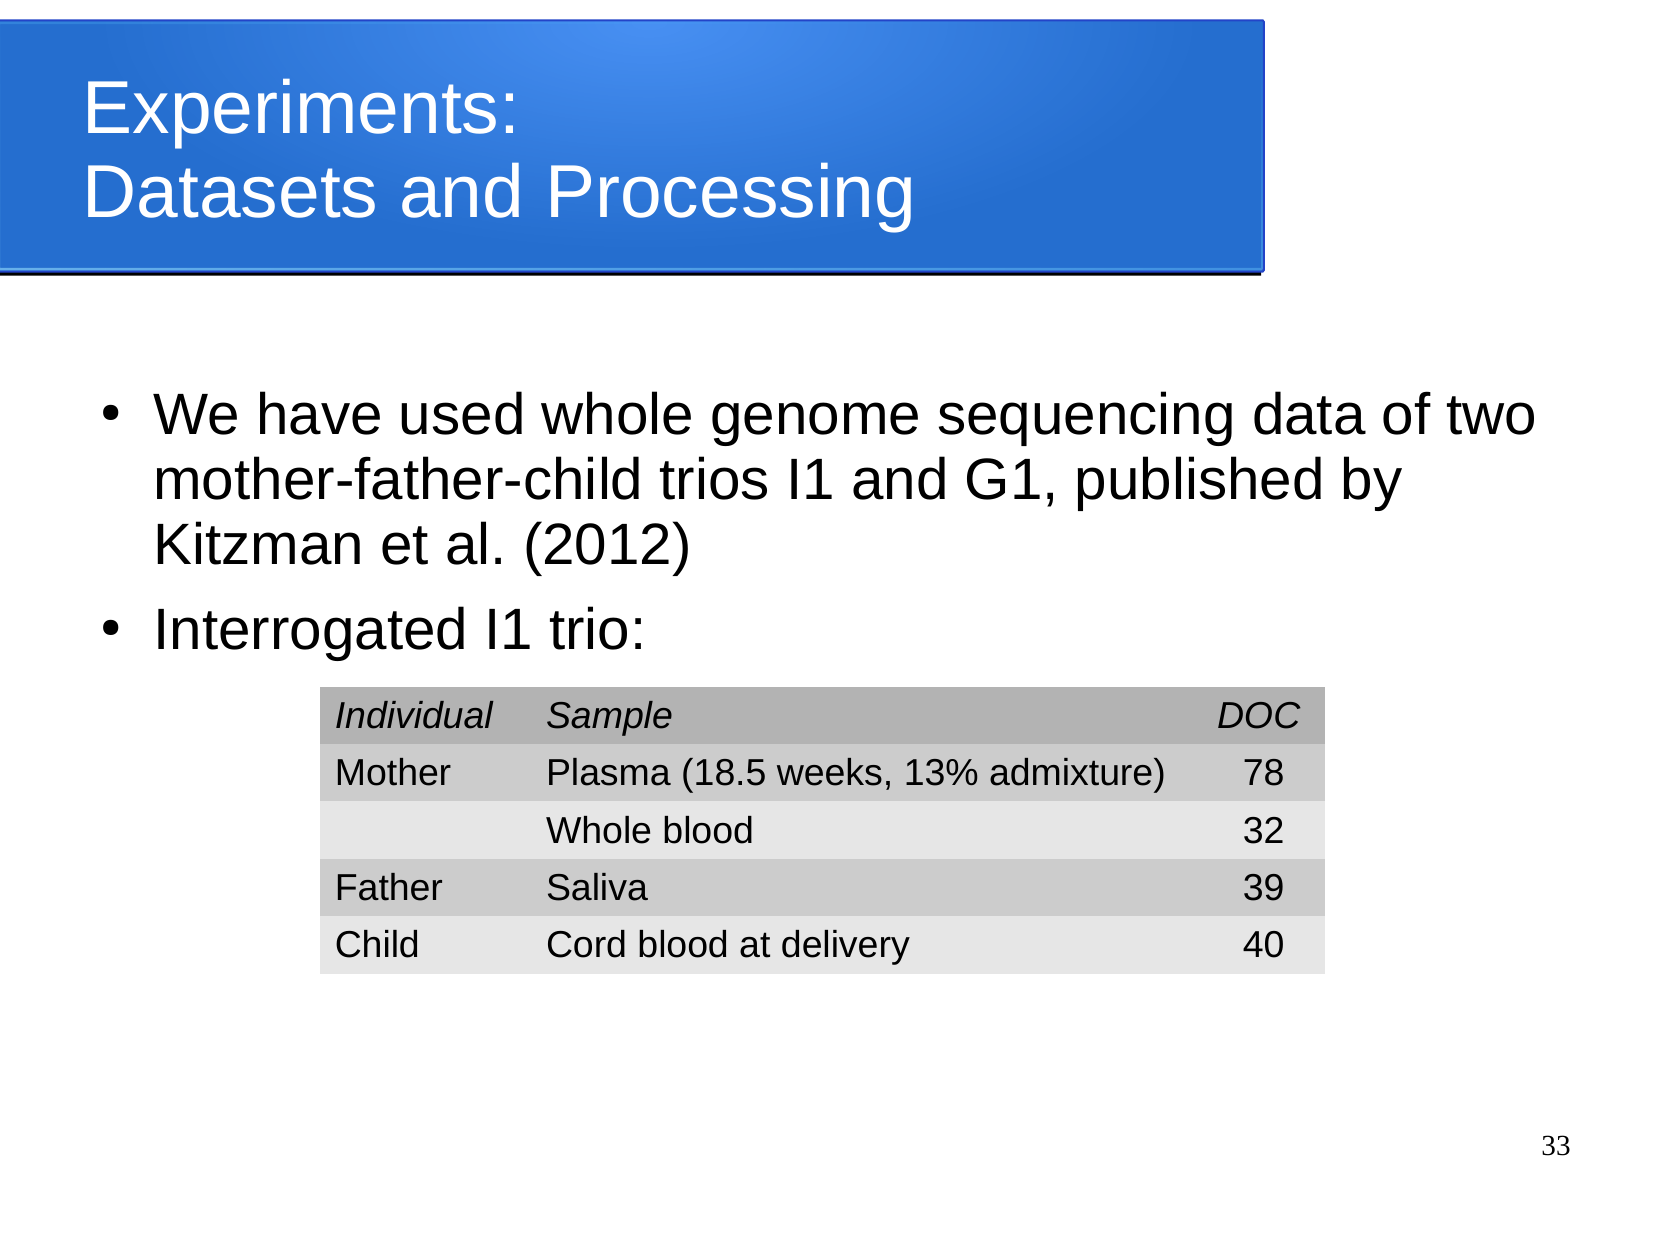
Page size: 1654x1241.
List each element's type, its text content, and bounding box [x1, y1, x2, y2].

table_cell Mother [320, 744, 531, 801]
table_cell Saliva [531, 859, 1202, 916]
list We have used whole genome sequencing data of two mother-father-child trios I1 and G1, published by Kitzman et al. (2012) Interrogated I1 trio: [82, 381, 1571, 1102]
table_cell Father [320, 859, 531, 916]
table_cell Child [320, 916, 531, 974]
table_cell 39 [1202, 859, 1325, 916]
table_cell 32 [1202, 801, 1325, 859]
table_cell 40 [1202, 916, 1325, 974]
table_cell 78 [1202, 744, 1325, 801]
table_header Sample [531, 687, 1202, 744]
table_header Individual [320, 687, 531, 744]
table_cell Plasma (18.5 weeks, 13% admixture) [531, 744, 1202, 801]
title Experiments: Datasets and Processing [82, 47, 1235, 252]
table_cell Cord blood at delivery [531, 916, 1202, 974]
table_cell Whole blood [531, 801, 1202, 859]
table_cell [320, 801, 531, 859]
table_header DOC [1202, 687, 1325, 744]
